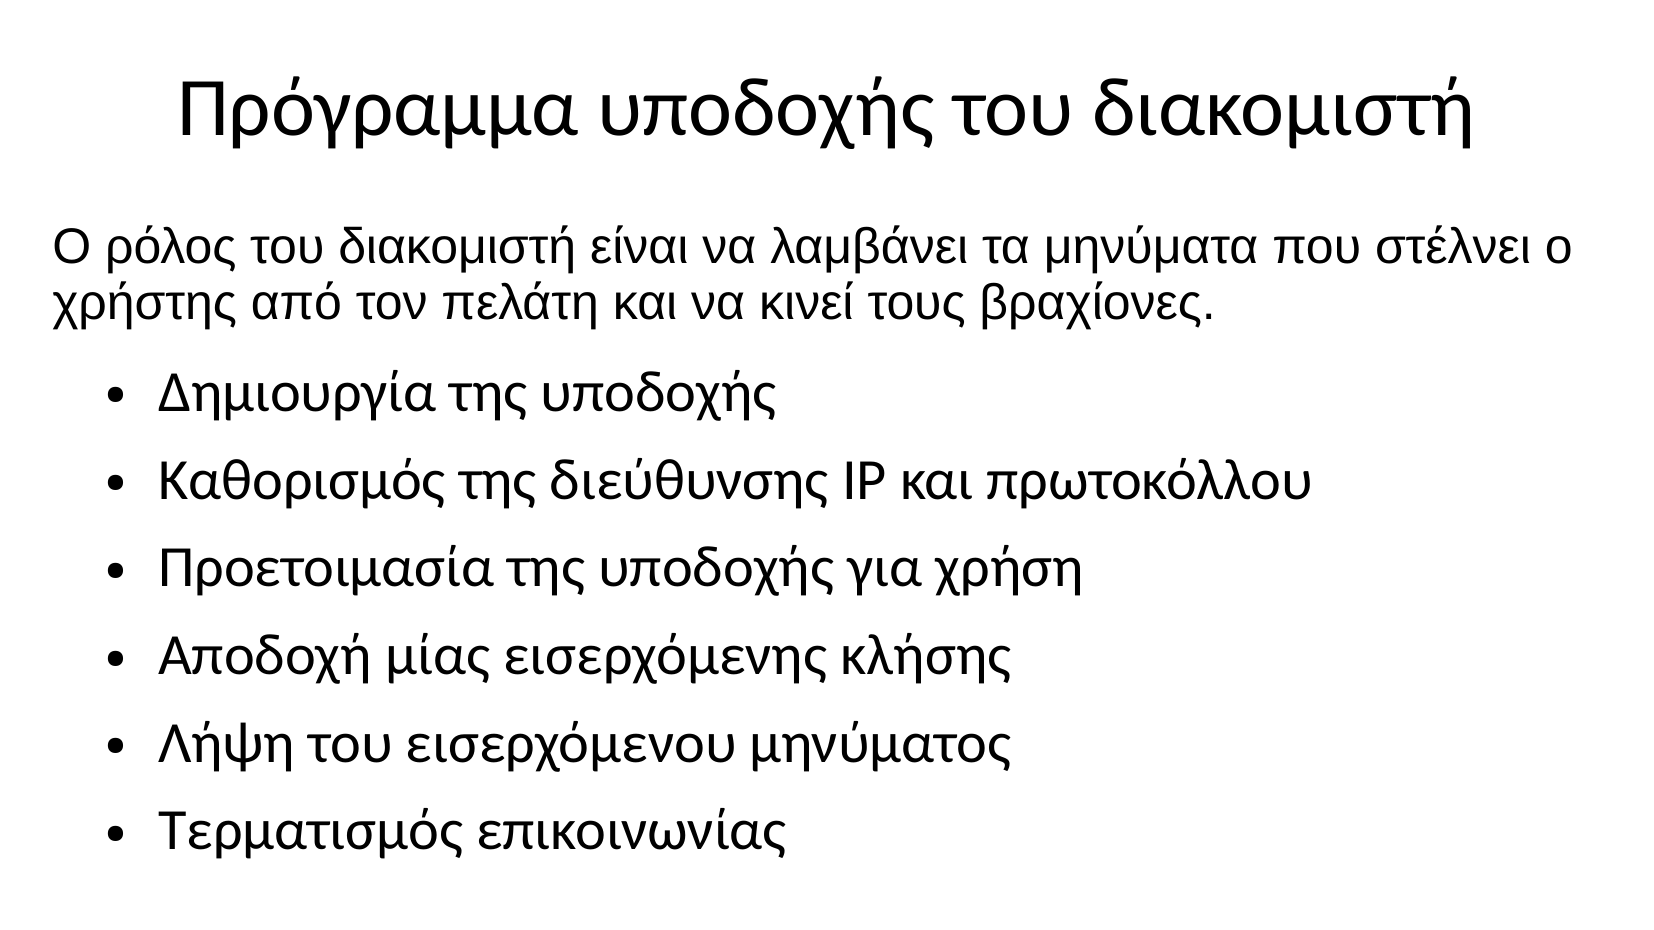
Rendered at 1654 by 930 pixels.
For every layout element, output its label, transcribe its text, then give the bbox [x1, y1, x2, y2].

list Δημιουργία της υποδοχής Καθορισμός της διεύθυνσης IP και πρωτοκόλλου Προετοιμασία της υποδοχής για χρήση Αποδοχή μίας εισερχόμενης κλήσης Λήψη του εισερχόμενου μηνύματος Τερματισμός επικοινωνίας [87, 367, 1576, 901]
text_box Ο ρόλος του διακομιστή είναι να λαμβάνει τα μηνύματα που στέλνει ο χρήστης από τον πελάτη και να κινεί τους βραχίονες. [37, 211, 1613, 338]
title Πρόγραμμα υποδοχής του διακομιστή [82, 37, 1571, 193]
